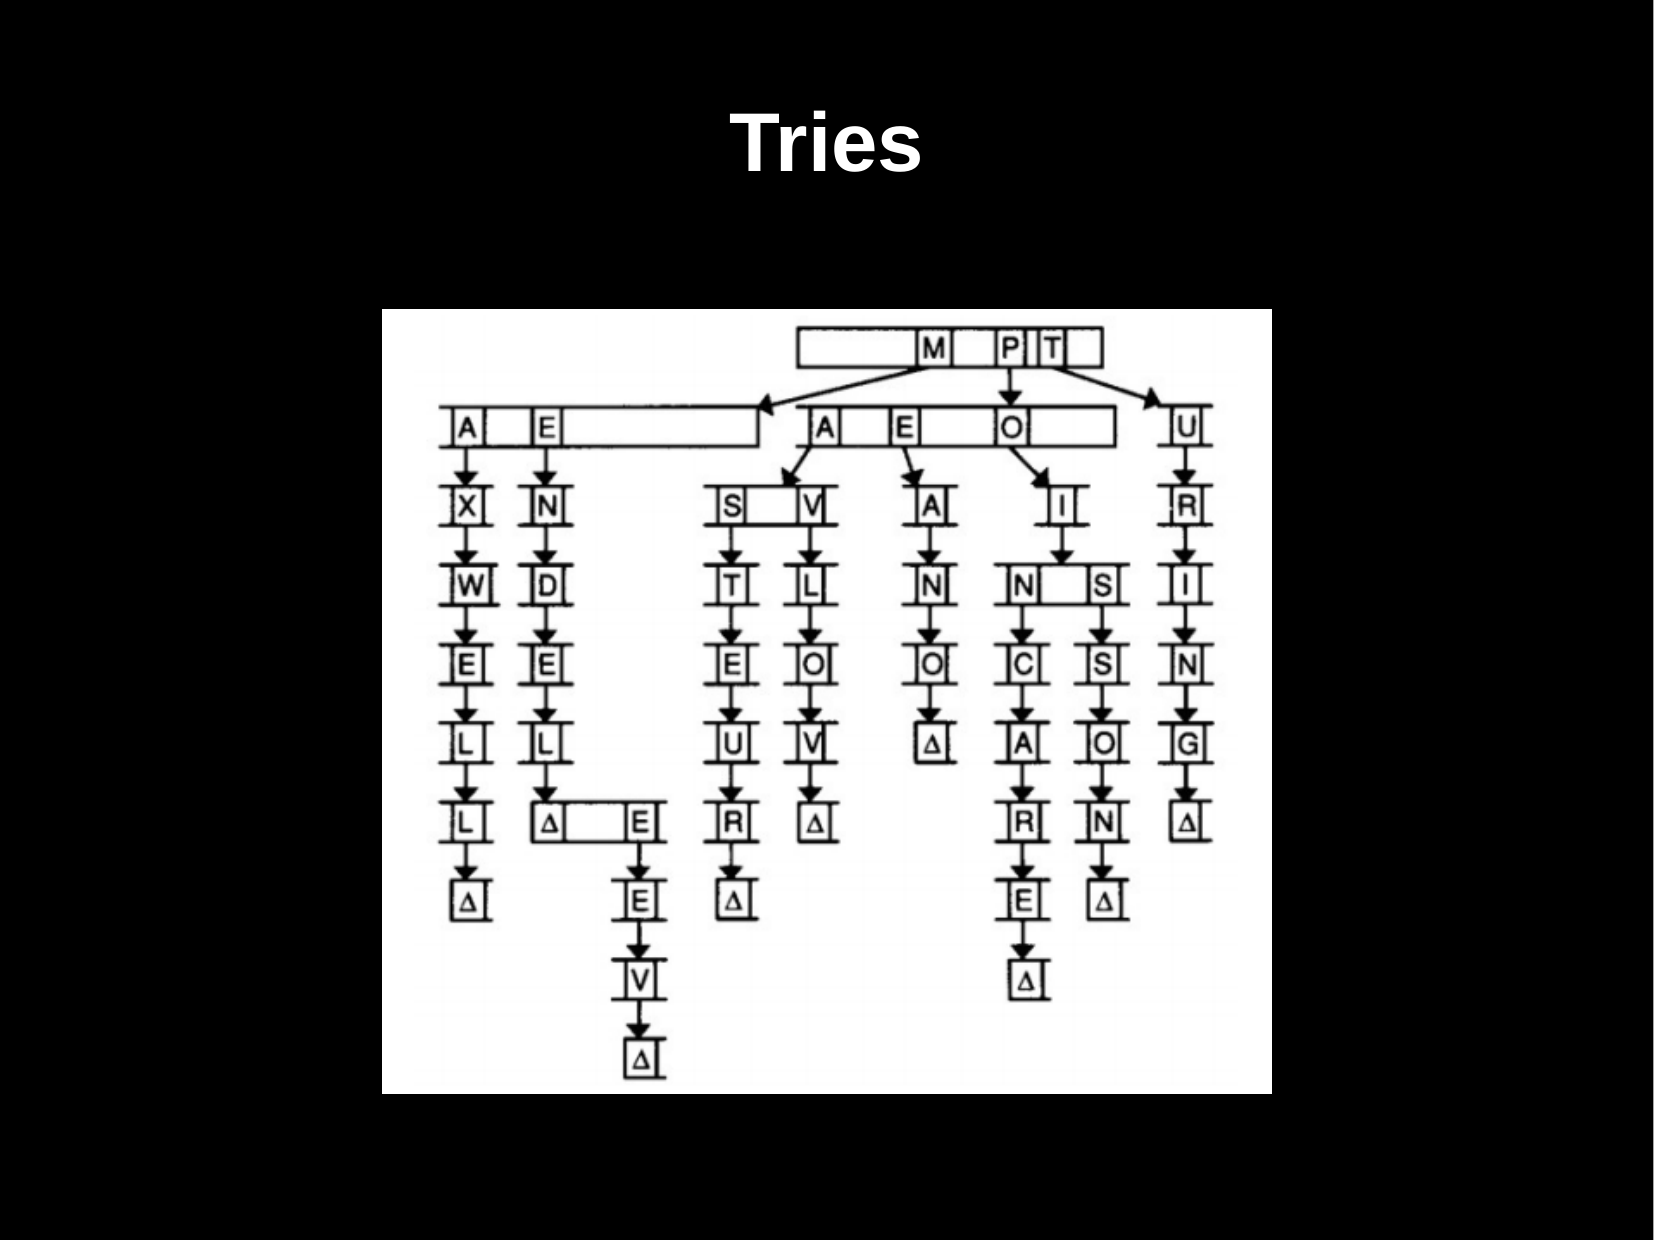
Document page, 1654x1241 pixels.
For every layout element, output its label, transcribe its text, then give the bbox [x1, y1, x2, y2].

text_box Tries [109, 32, 1545, 264]
picture [382, 309, 1272, 1094]
